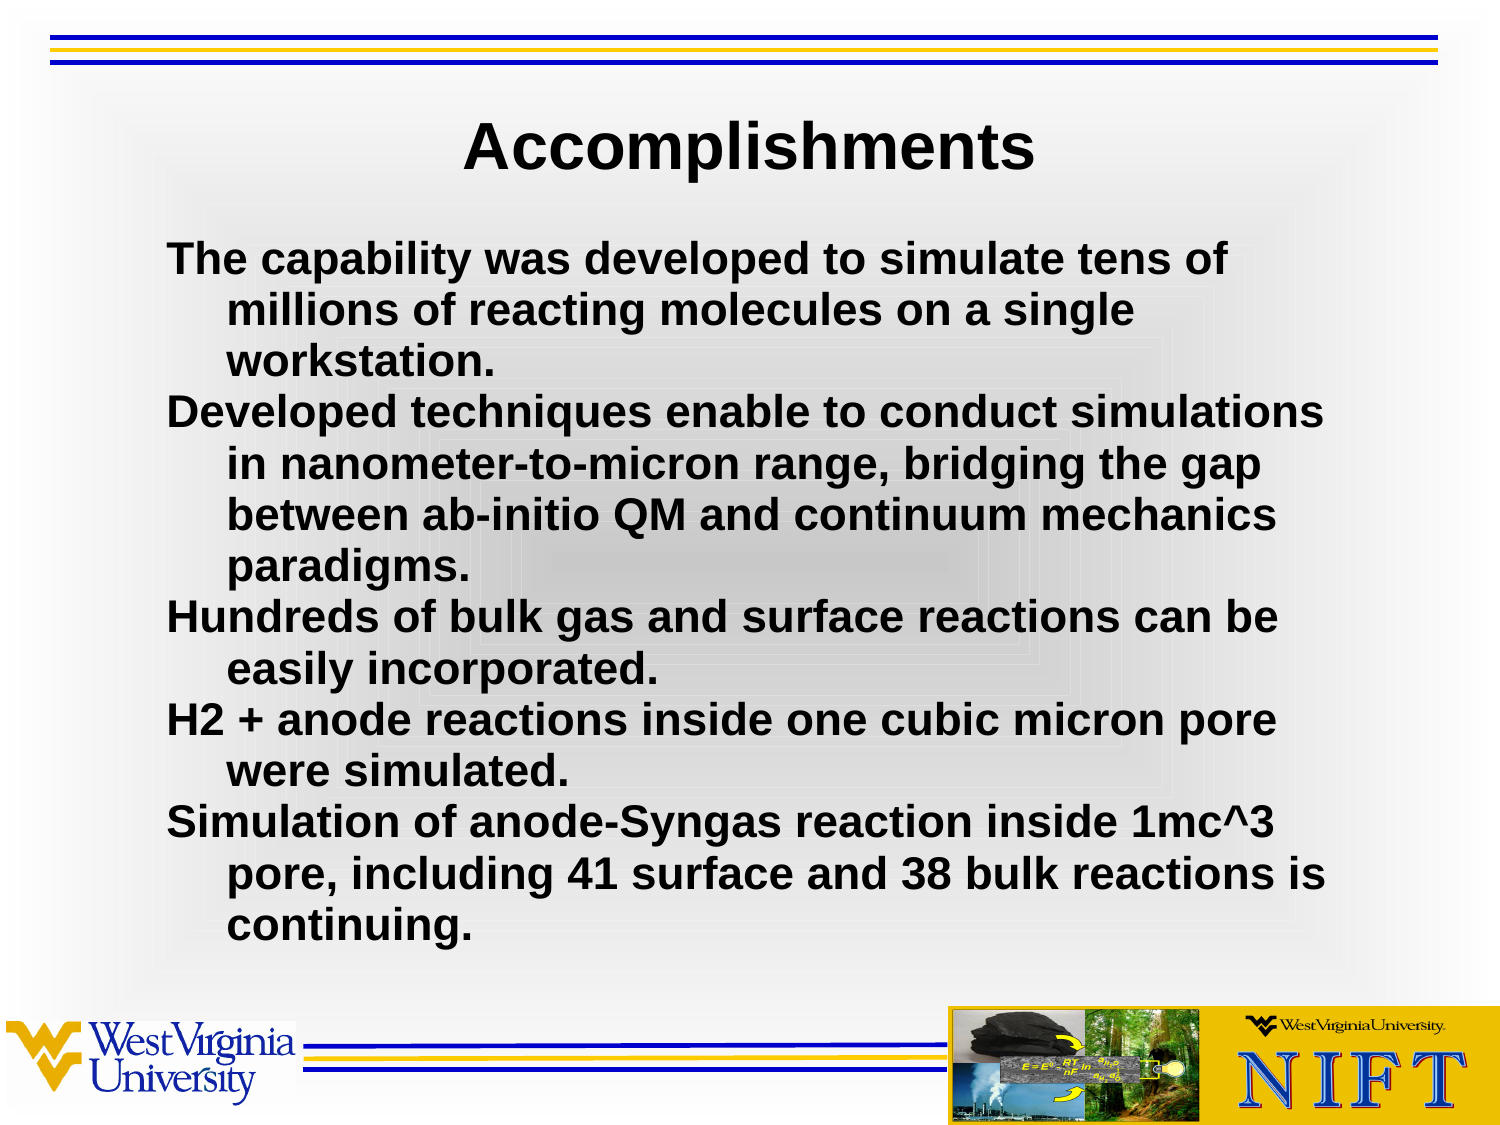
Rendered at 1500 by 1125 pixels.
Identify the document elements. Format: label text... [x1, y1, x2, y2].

text_box The capability was developed to simulate tens of millions of reacting molecules on a single workstation. Developed techniques enable to conduct simulations in nanometer-to-micron range, bridging the gap between ab-initio QM and continuum mechanics paradigms. Hundreds of bulk gas and surface reactions can be easily incorporated. H2 + anode reactions inside one cubic micron pore were simulated. Simulation of anode-Syngas reaction inside 1mc^3 pore, including 41 surface and 38 bulk reactions is continuing. [151, 225, 1351, 958]
picture [948, 1006, 1500, 1125]
title Accomplishments [75, 86, 1426, 208]
